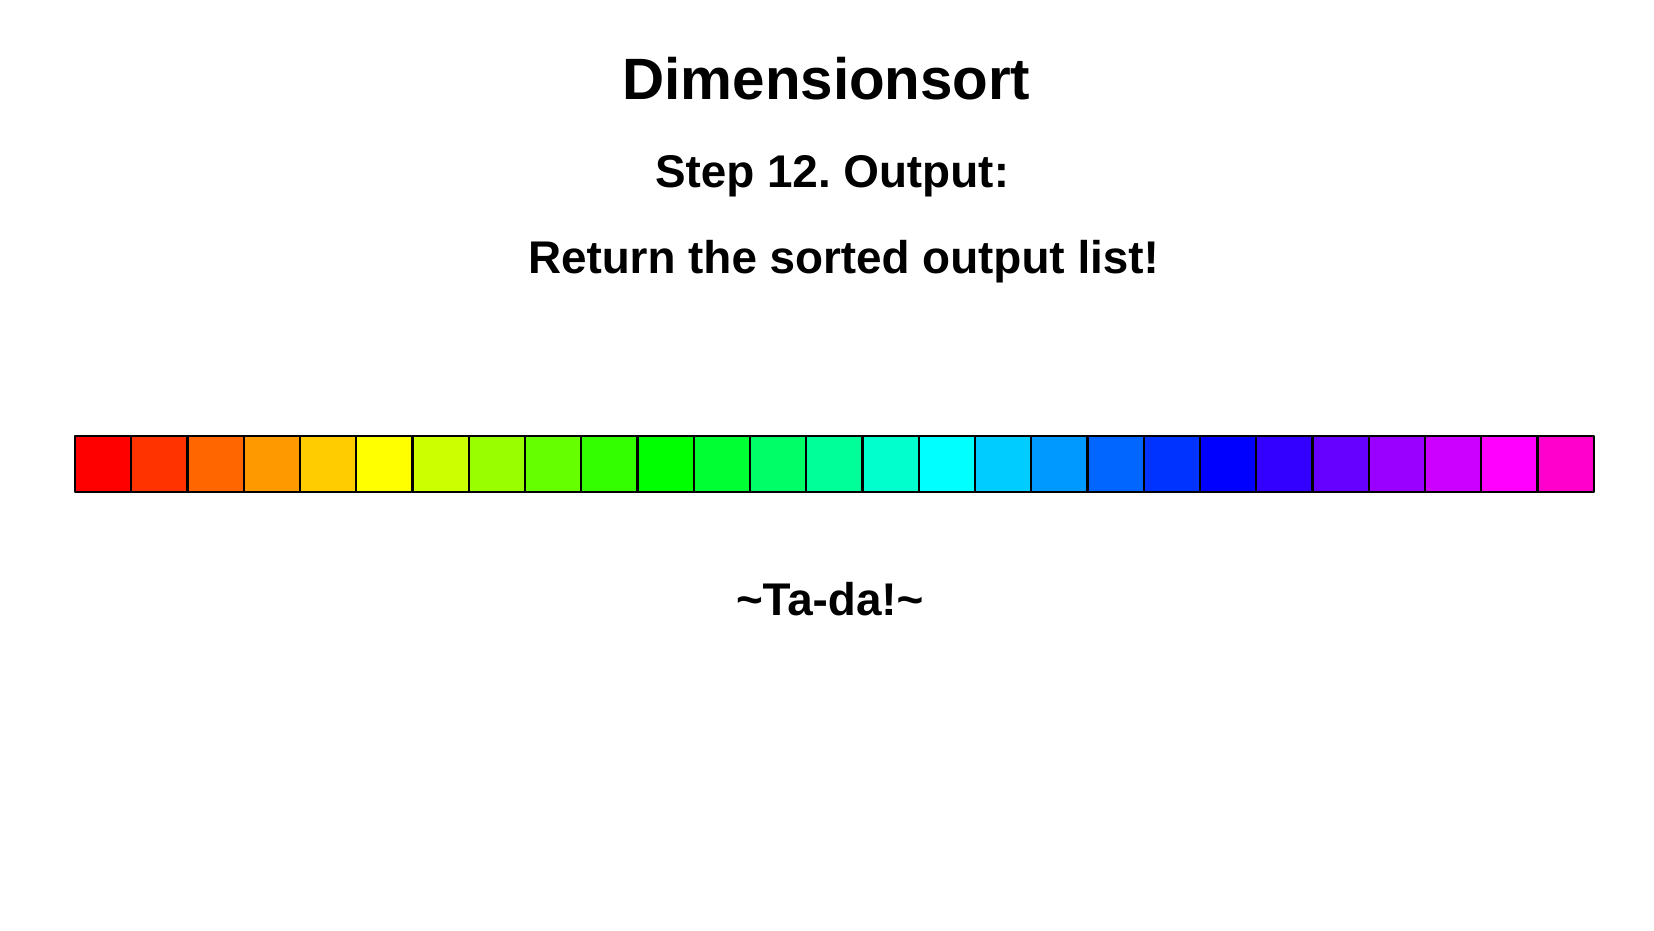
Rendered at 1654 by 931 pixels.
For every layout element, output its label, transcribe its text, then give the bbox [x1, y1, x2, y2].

text_box Step 12. Output: [640, 138, 1536, 257]
text_box Return the sorted output list! [487, 225, 1201, 376]
text_box ~Ta-da!~ [473, 566, 1187, 717]
text_box [75, 436, 1594, 493]
title Dimensionsort [82, 2, 1571, 158]
